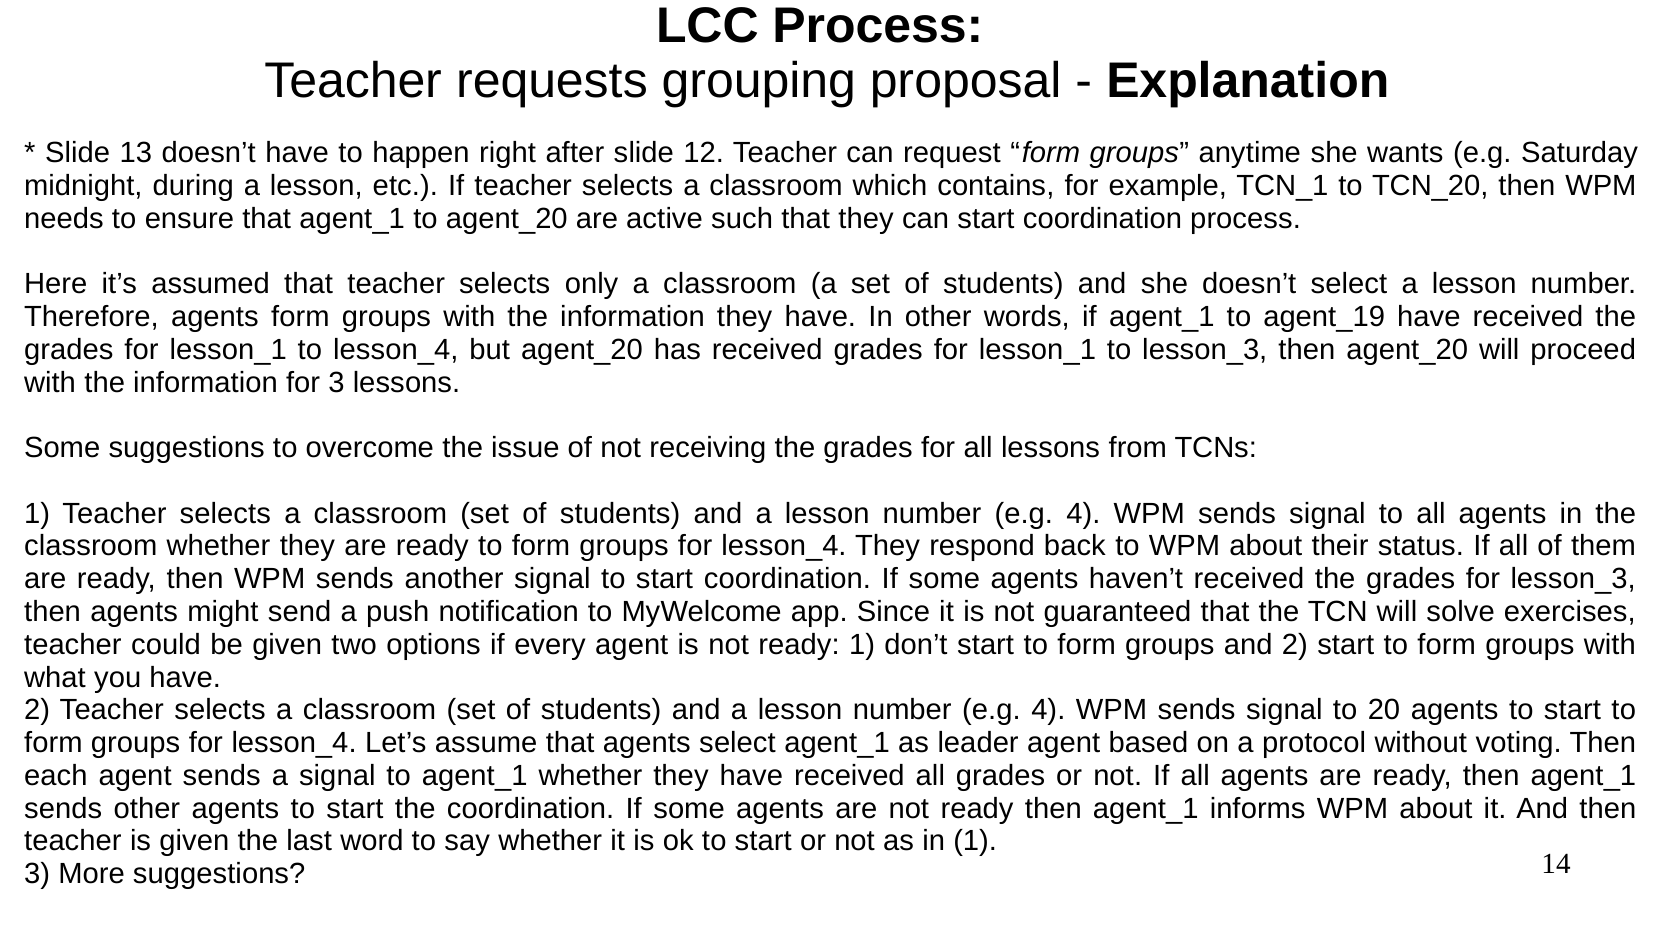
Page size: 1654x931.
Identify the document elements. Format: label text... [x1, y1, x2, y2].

text_box * Slide 13 doesn’t have to happen right after slide 12. Teacher can request “form groups” anytime she wants (e.g. Saturday midnight, during a lesson, etc.). If teacher selects a classroom which contains, for example, TCN_1 to TCN_20, then WPM needs to ensure that agent_1 to agent_20 are active such that they can start coordination process. Here it’s assumed that teacher selects only a classroom (a set of students) and she doesn’t select a lesson number. Therefore, agents form groups with the information they have. In other words, if agent_1 to agent_19 have received the grades for lesson_1 to lesson_4, but agent_20 has received grades for lesson_1 to lesson_3, then agent_20 will proceed with the information for 3 lessons. Some suggestions to overcome the issue of not receiving the grades for all lessons from TCNs: 1) Teacher selects a classroom (set of students) and a lesson number (e.g. 4). WPM sends signal to all agents in the classroom whether they are ready to form groups for lesson_4. They respond back to WPM about their status. If all of them are ready, then WPM sends another signal to start coordination. If some agents haven’t received the grades for lesson_3, then agents might send a push notification to MyWelcome app. Since it is not guaranteed that the TCN will solve exercises, teacher could be given two options if every agent is not ready: 1) don’t start to form groups and 2) start to form groups with what you have. 2) Teacher selects a classroom (set of students) and a lesson number (e.g. 4). WPM sends signal to 20 agents to start to form groups for lesson_4. Let’s assume that agents select agent_1 as leader agent based on a protocol without voting. Then each agent sends a signal to agent_1 whether they have received all grades or not. If all agents are ready, then agent_1 sends other agents to start the coordination. If some agents are not ready then agent_1 informs WPM about it. And then teacher is given the last word to say whether it is ok to start or not as in (1). 3) More suggestions? [9, 128, 1654, 925]
title LCC Process: Teacher requests grouping proposal - Explanation [82, 0, 1571, 109]
